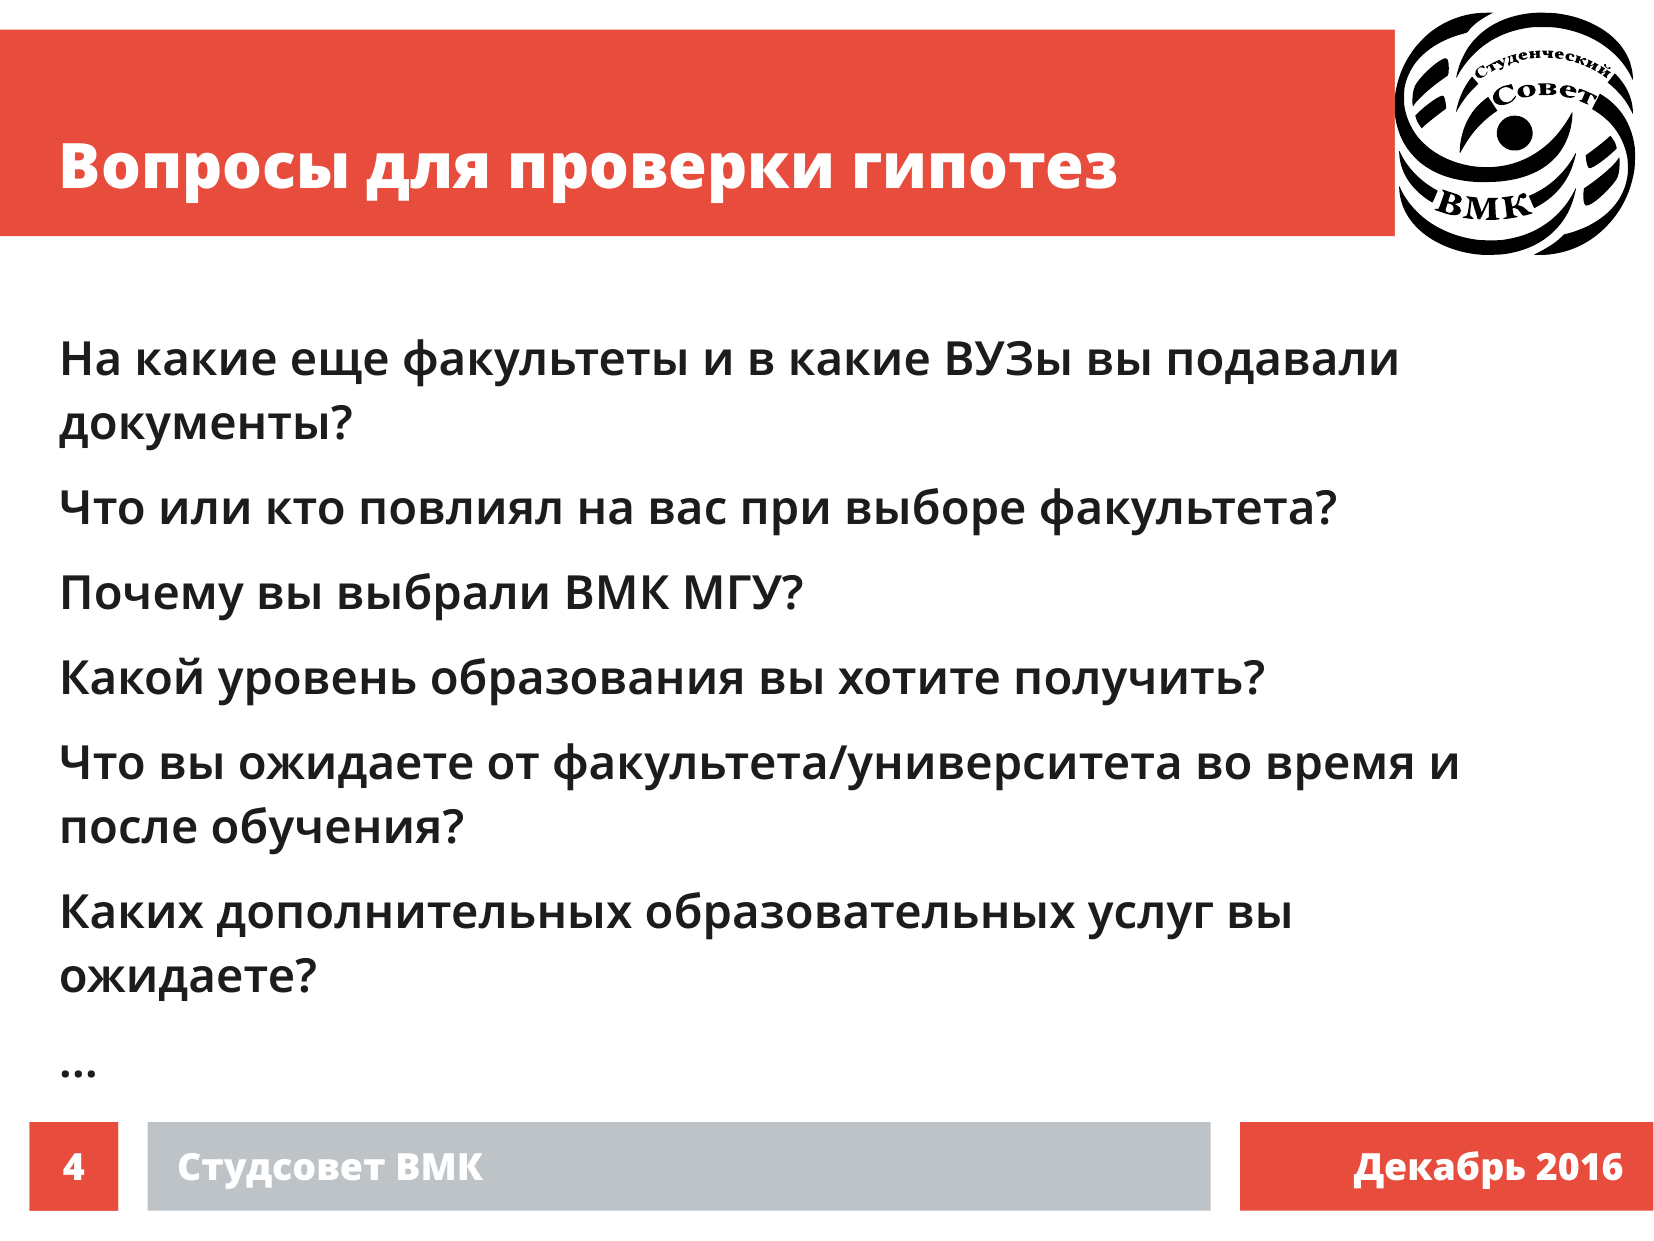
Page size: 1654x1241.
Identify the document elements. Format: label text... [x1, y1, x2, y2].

list На какие еще факультеты и в какие ВУЗы вы подавали документы? Что или кто повлиял на вас при выборе факультета? Почему вы выбрали ВМК МГУ? Какой уровень образования вы хотите получить? Что вы ожидаете от факультета/университета во время и после обучения? Каких дополнительных образовательных услуг вы ожидаете? … [59, 324, 1565, 1093]
title Вопросы для проверки гипотез [59, 59, 1394, 207]
picture [1394, 12, 1636, 256]
